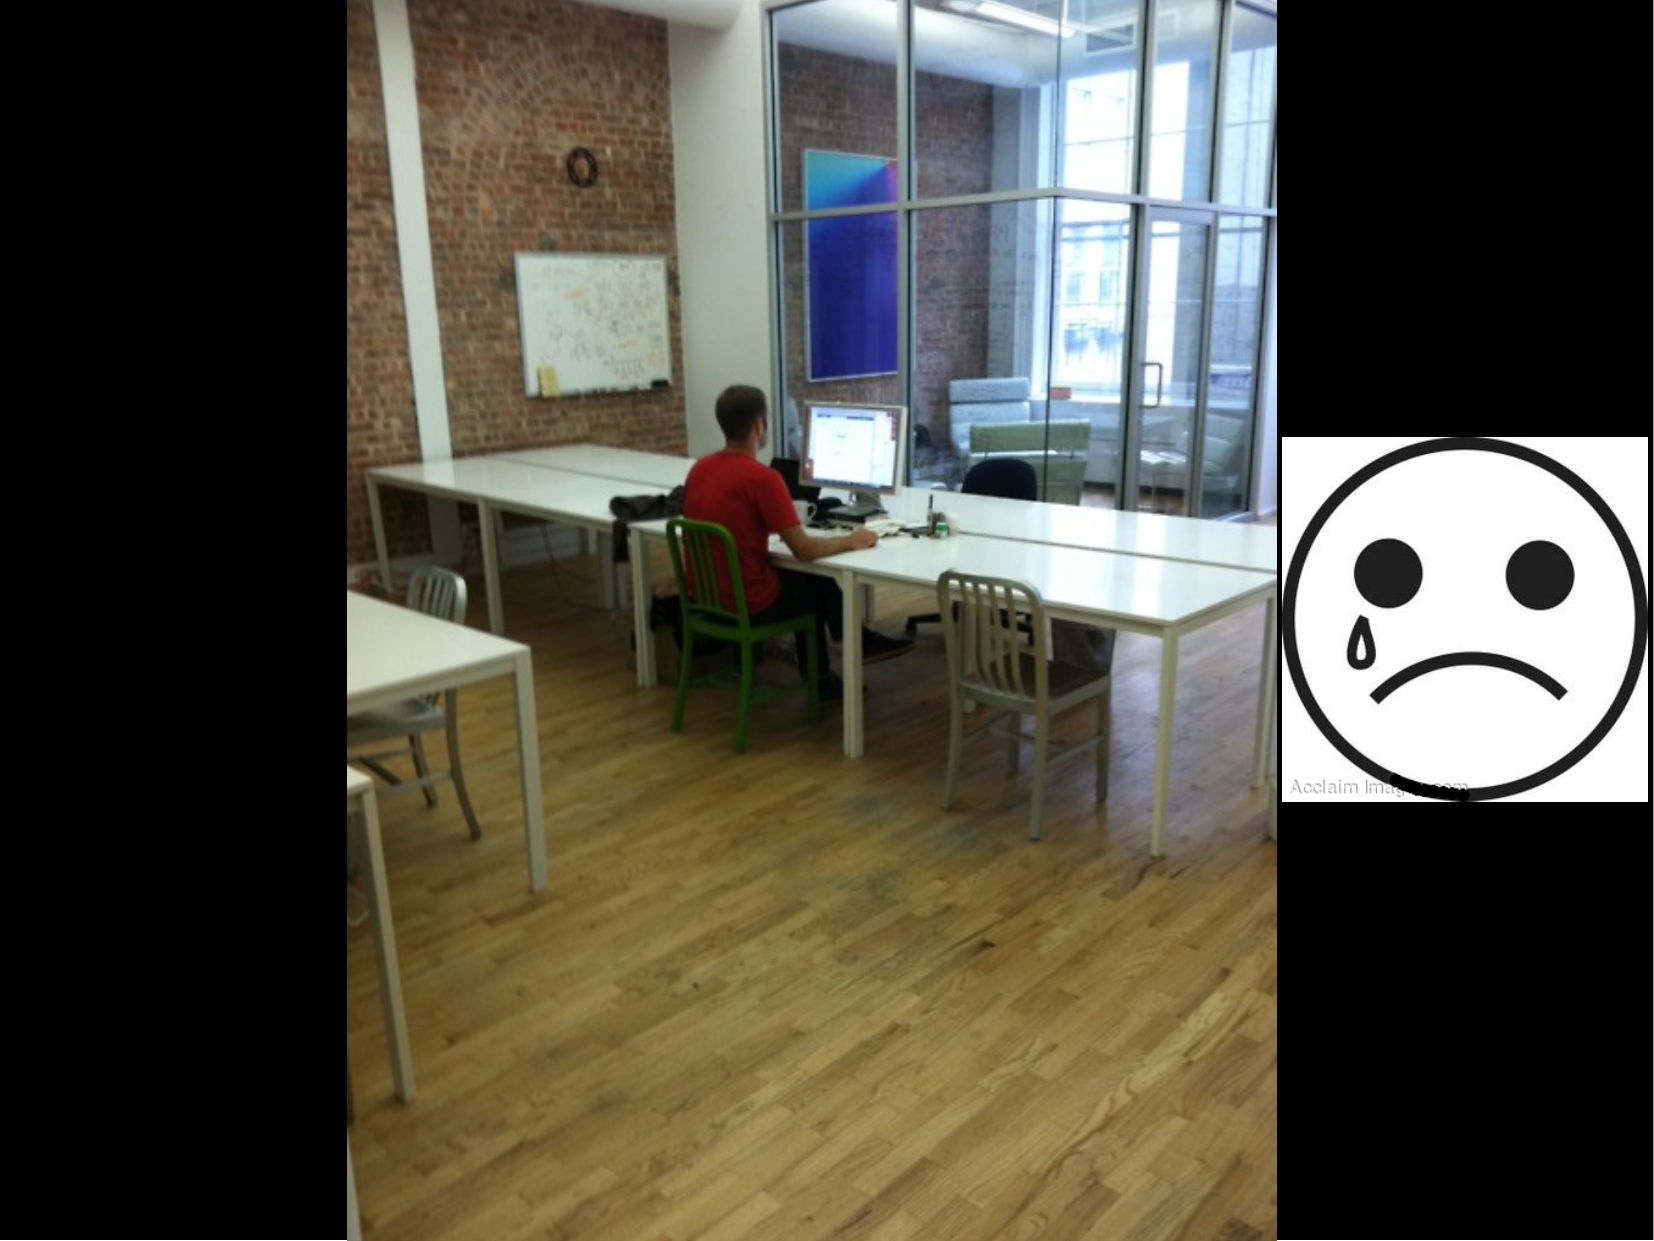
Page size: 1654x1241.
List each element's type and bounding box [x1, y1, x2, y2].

picture [347, 0, 1277, 1241]
picture [1282, 437, 1648, 802]
